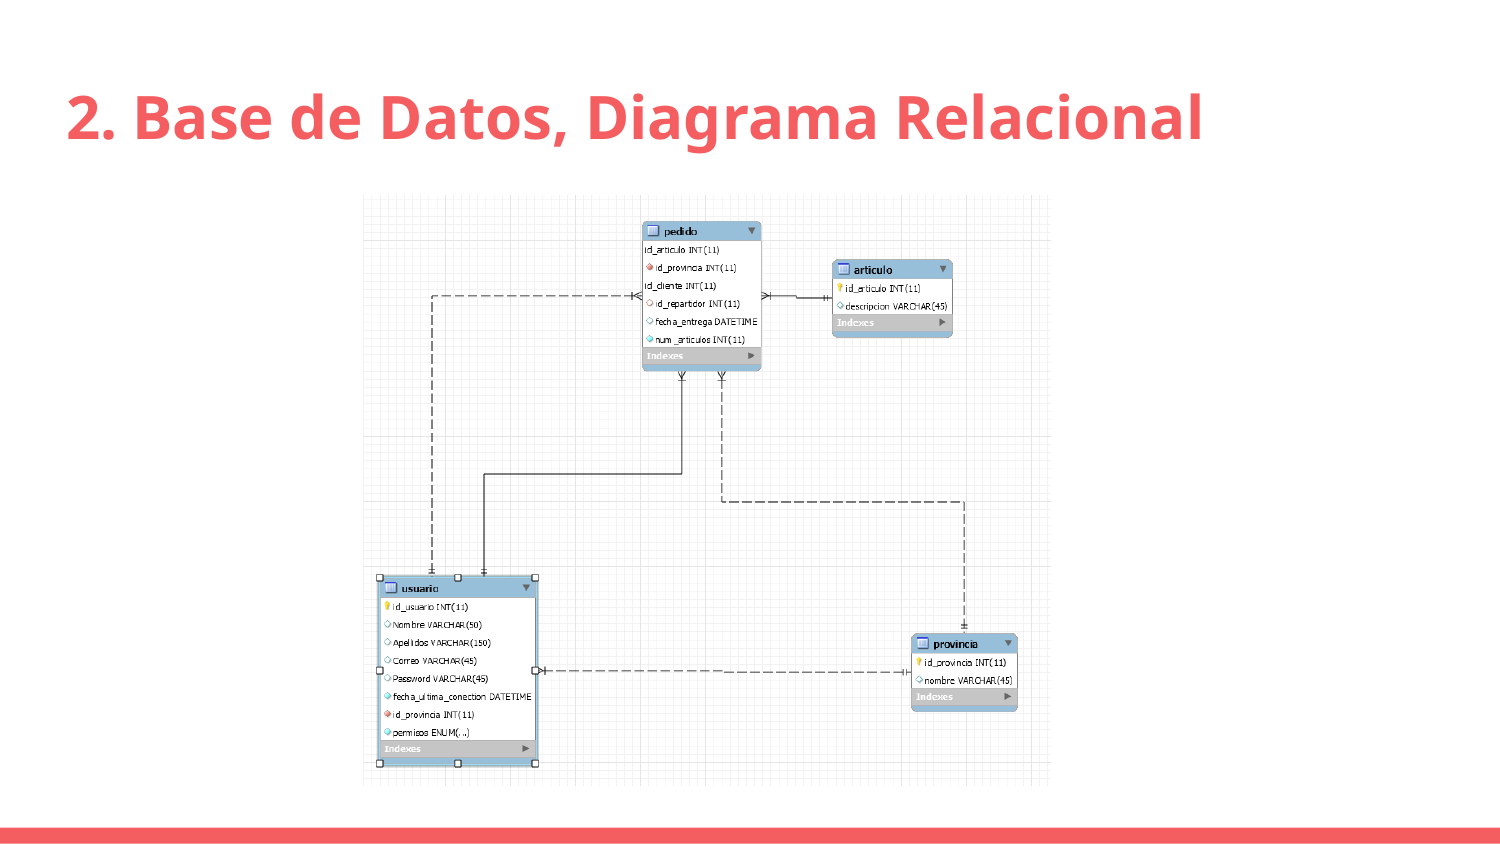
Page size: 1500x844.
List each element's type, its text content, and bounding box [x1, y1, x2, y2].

title 2. Base de Datos, Diagrama Relacional [51, 64, 1477, 167]
picture [363, 195, 1051, 786]
